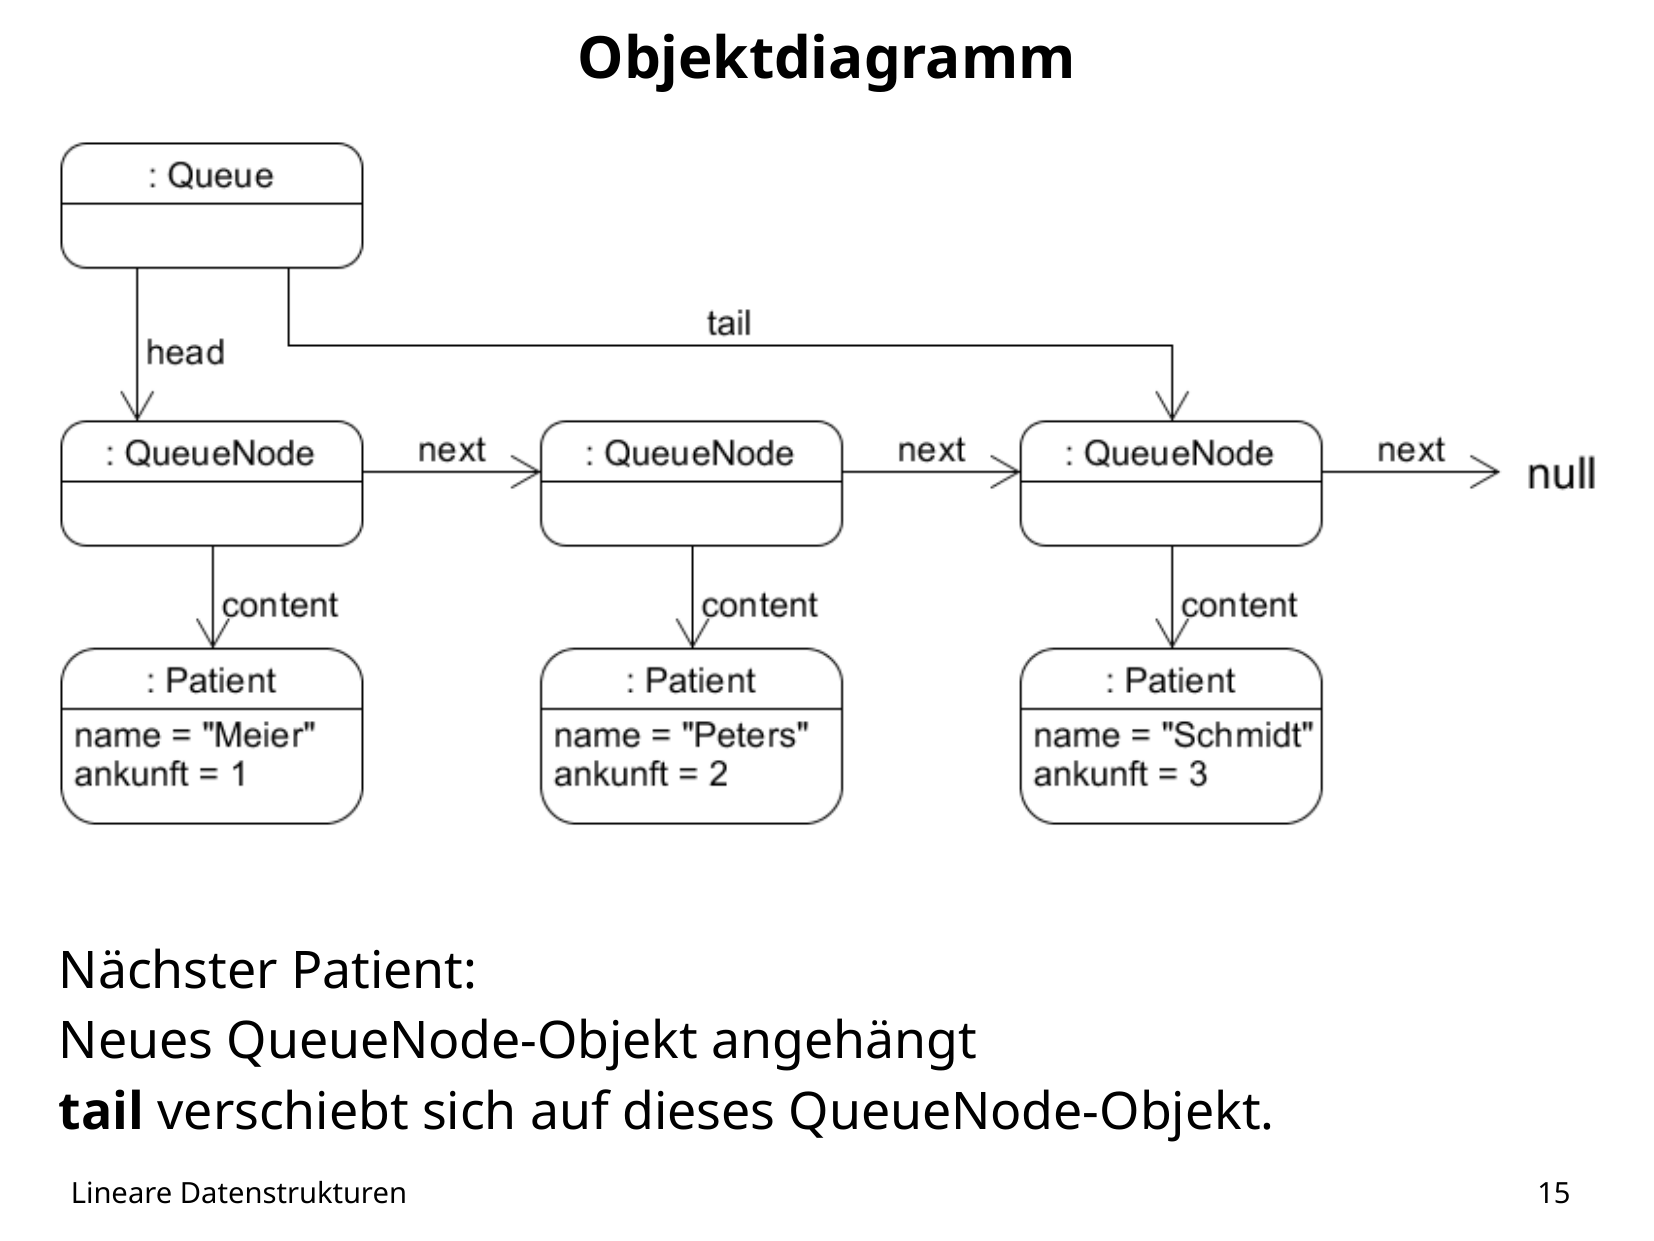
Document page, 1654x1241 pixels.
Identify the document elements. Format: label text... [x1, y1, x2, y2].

list Nächster Patient: Neues QueueNode-Objekt angehängt tail verschiebt sich auf dieses QueueNode-Objekt. [59, 933, 1630, 1146]
title Objektdiagramm [0, 5, 1654, 107]
picture [59, 141, 1597, 827]
